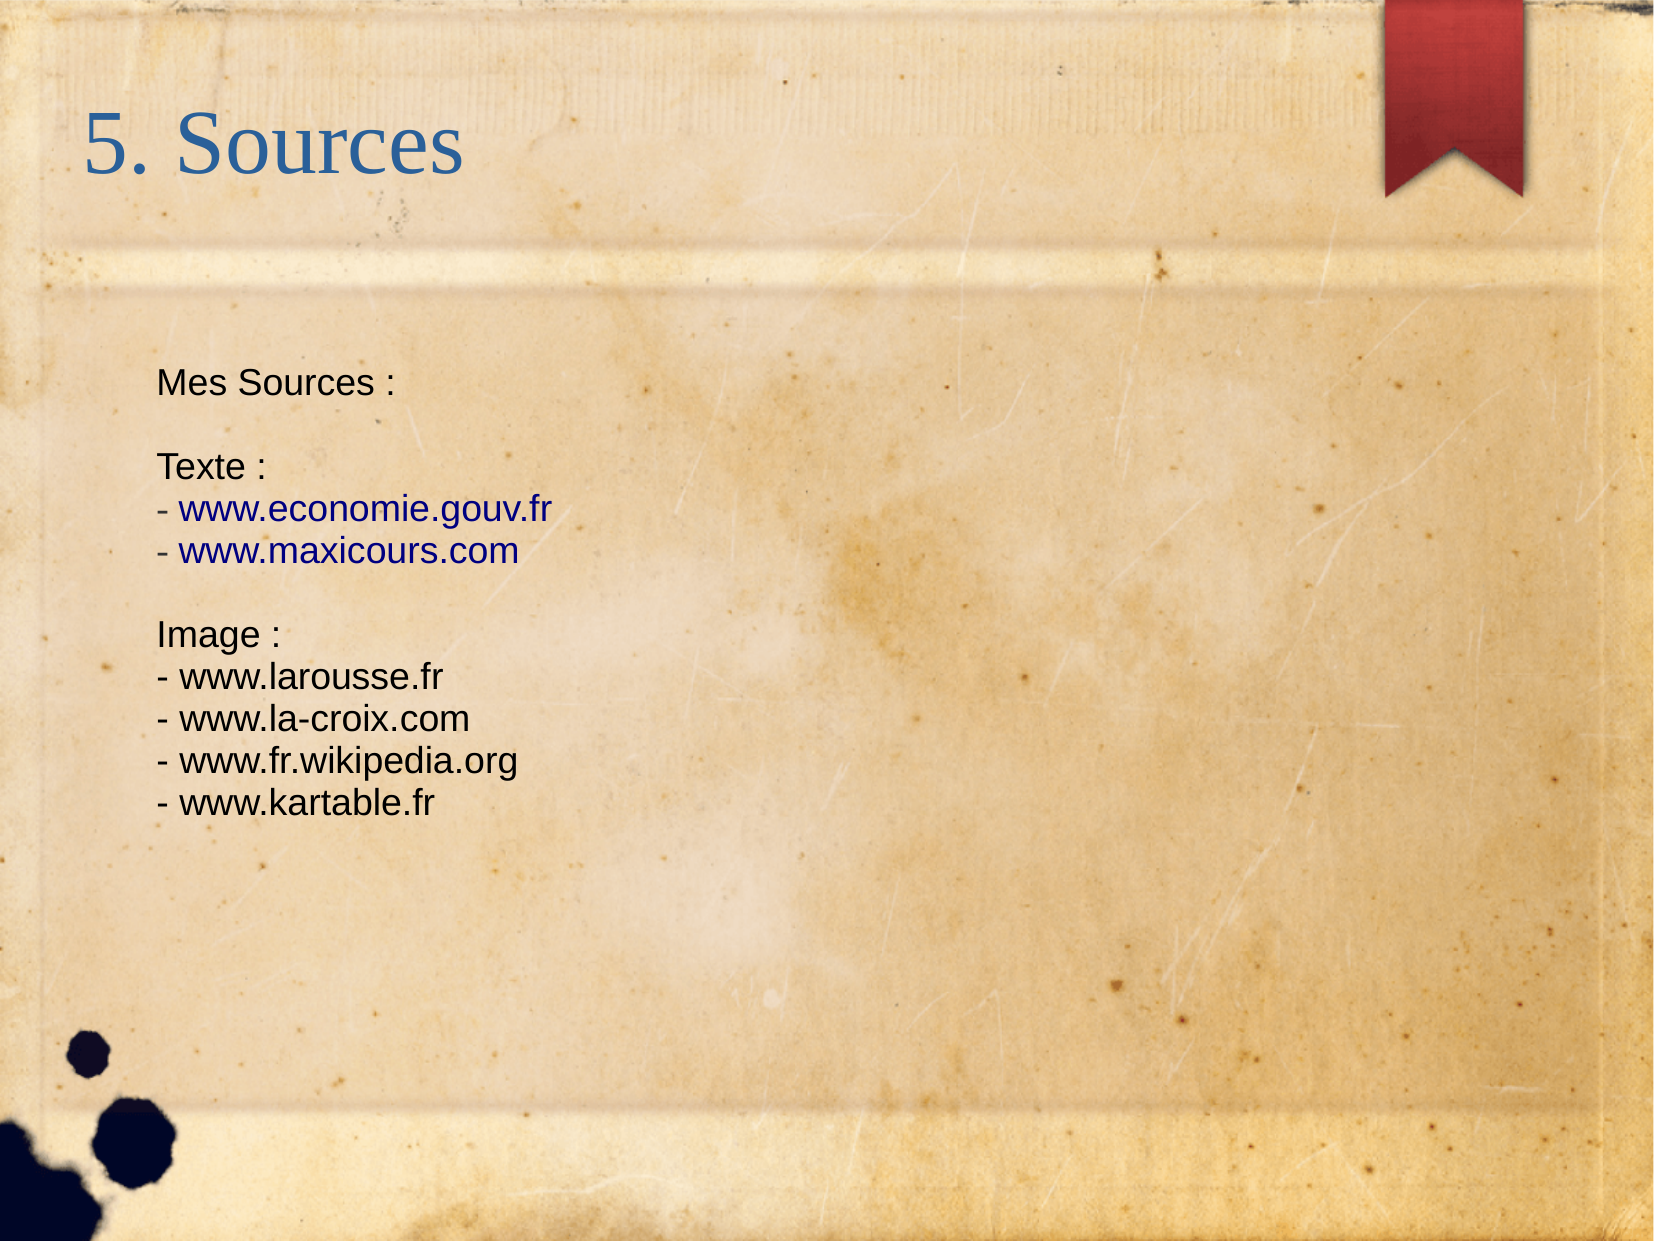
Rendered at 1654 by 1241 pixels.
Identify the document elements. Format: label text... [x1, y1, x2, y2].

title 5. Sources [82, 49, 1347, 237]
text_box Mes Sources : Texte : - www.economie.gouv.fr - www.maxicours.com Image : - www.larousse.fr - www.la-croix.com - www.fr.wikipedia.org - www.kartable.fr [141, 354, 1441, 832]
picture [0, 0, 1654, 1241]
